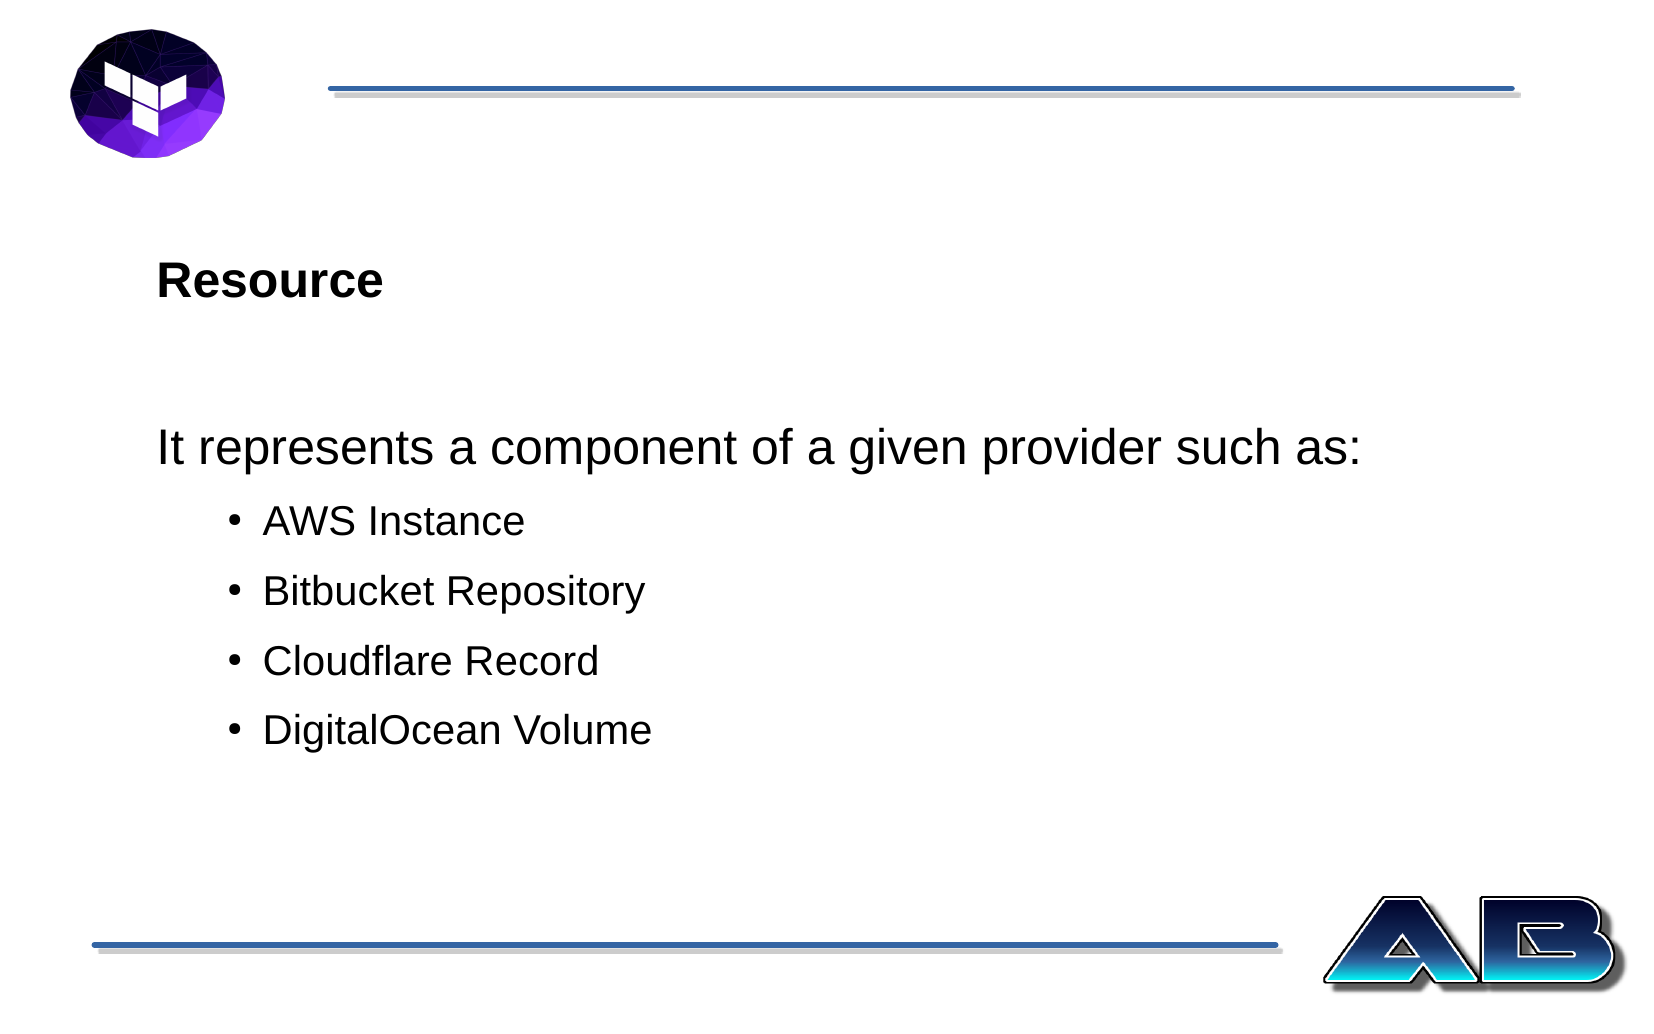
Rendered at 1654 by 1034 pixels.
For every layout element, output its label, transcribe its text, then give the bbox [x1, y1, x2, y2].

picture [1322, 896, 1630, 996]
text_box Resource It represents a component of a given provider such as: AWS Instance Bitbucket Repository Cloudflare Record DigitalOcean Volume [141, 216, 1583, 853]
picture [70, 29, 225, 158]
